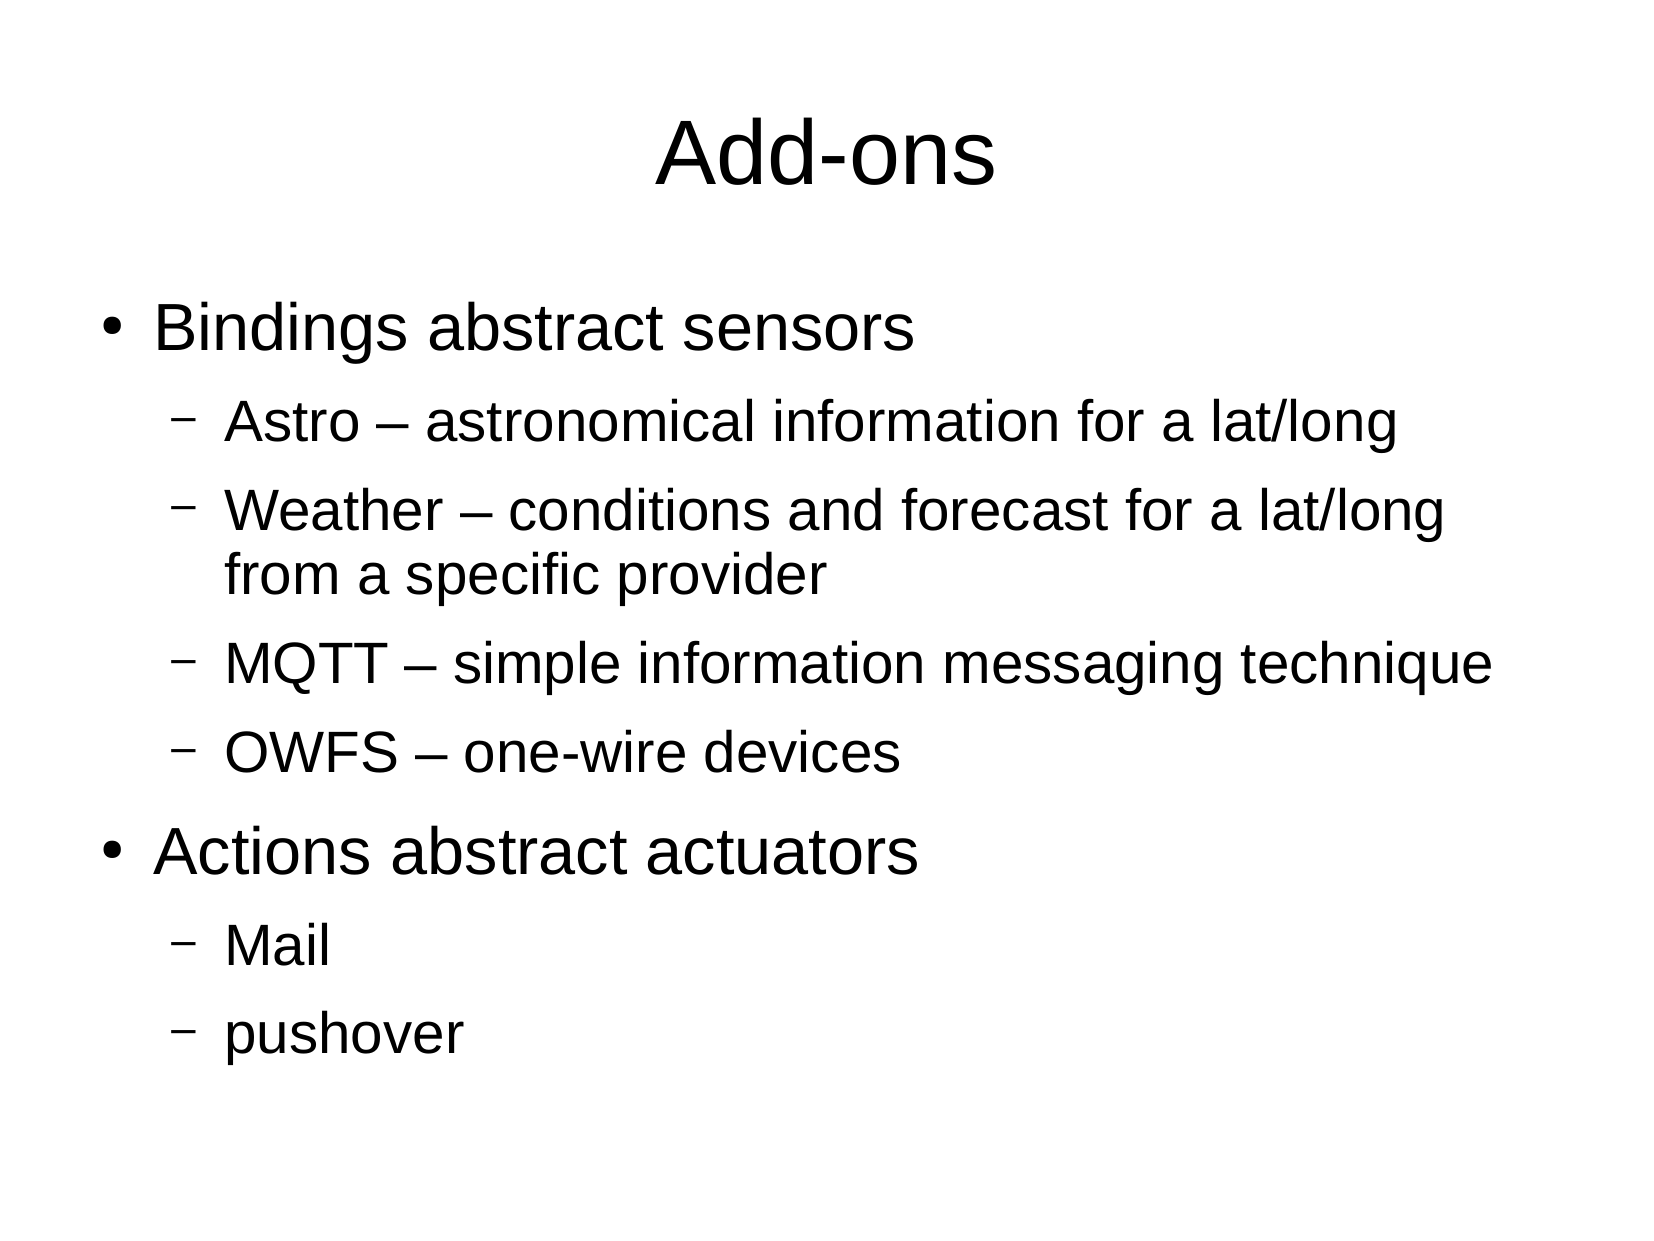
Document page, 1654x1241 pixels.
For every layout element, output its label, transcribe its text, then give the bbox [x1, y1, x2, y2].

list Bindings abstract sensors Astro – astronomical information for a lat/long Weather – conditions and forecast for a lat/long from a specific provider MQTT – simple information messaging technique OWFS – one-wire devices Actions abstract actuators Mail pushover [82, 290, 1571, 1010]
title Add-ons [82, 49, 1571, 257]
